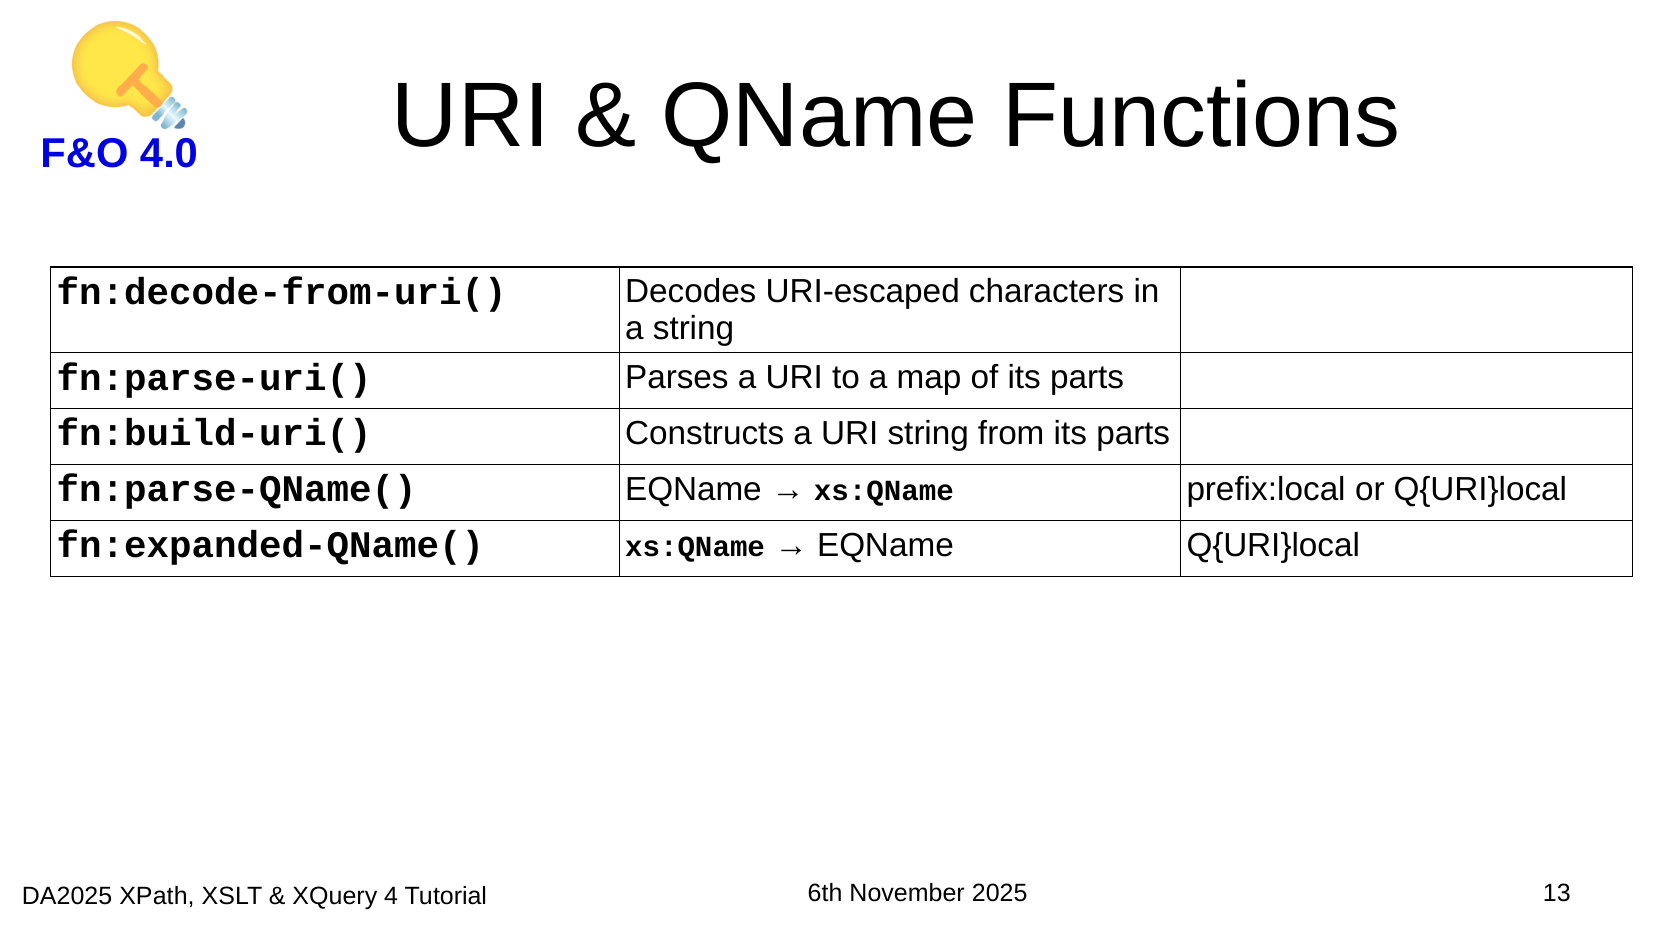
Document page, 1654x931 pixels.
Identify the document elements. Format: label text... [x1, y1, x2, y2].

table_cell EQName → xs:QName [620, 465, 1180, 520]
table_cell fn:expanded-QName() [51, 521, 619, 576]
table_cell fn:build-uri() [51, 409, 619, 464]
table_cell prefix:local or Q{URI}local [1181, 465, 1632, 520]
table_cell Parses a URI to a map of its parts [620, 353, 1180, 408]
picture [72, 21, 187, 129]
table_cell Constructs a URI string from its parts [620, 409, 1180, 464]
table_header fn:decode-from-uri() [51, 268, 619, 352]
table_cell xs:QName → EQName [620, 521, 1180, 576]
table_header [1181, 268, 1632, 352]
table_header Decodes URI-escaped characters in a string [620, 268, 1180, 352]
title URI & QName Functions [222, 37, 1571, 193]
table_cell fn:parse-uri() [51, 353, 619, 408]
table_cell [1181, 409, 1632, 464]
table_cell fn:parse-QName() [51, 465, 619, 520]
table_cell [1181, 353, 1632, 408]
table_cell Q{URI}local [1181, 521, 1632, 576]
